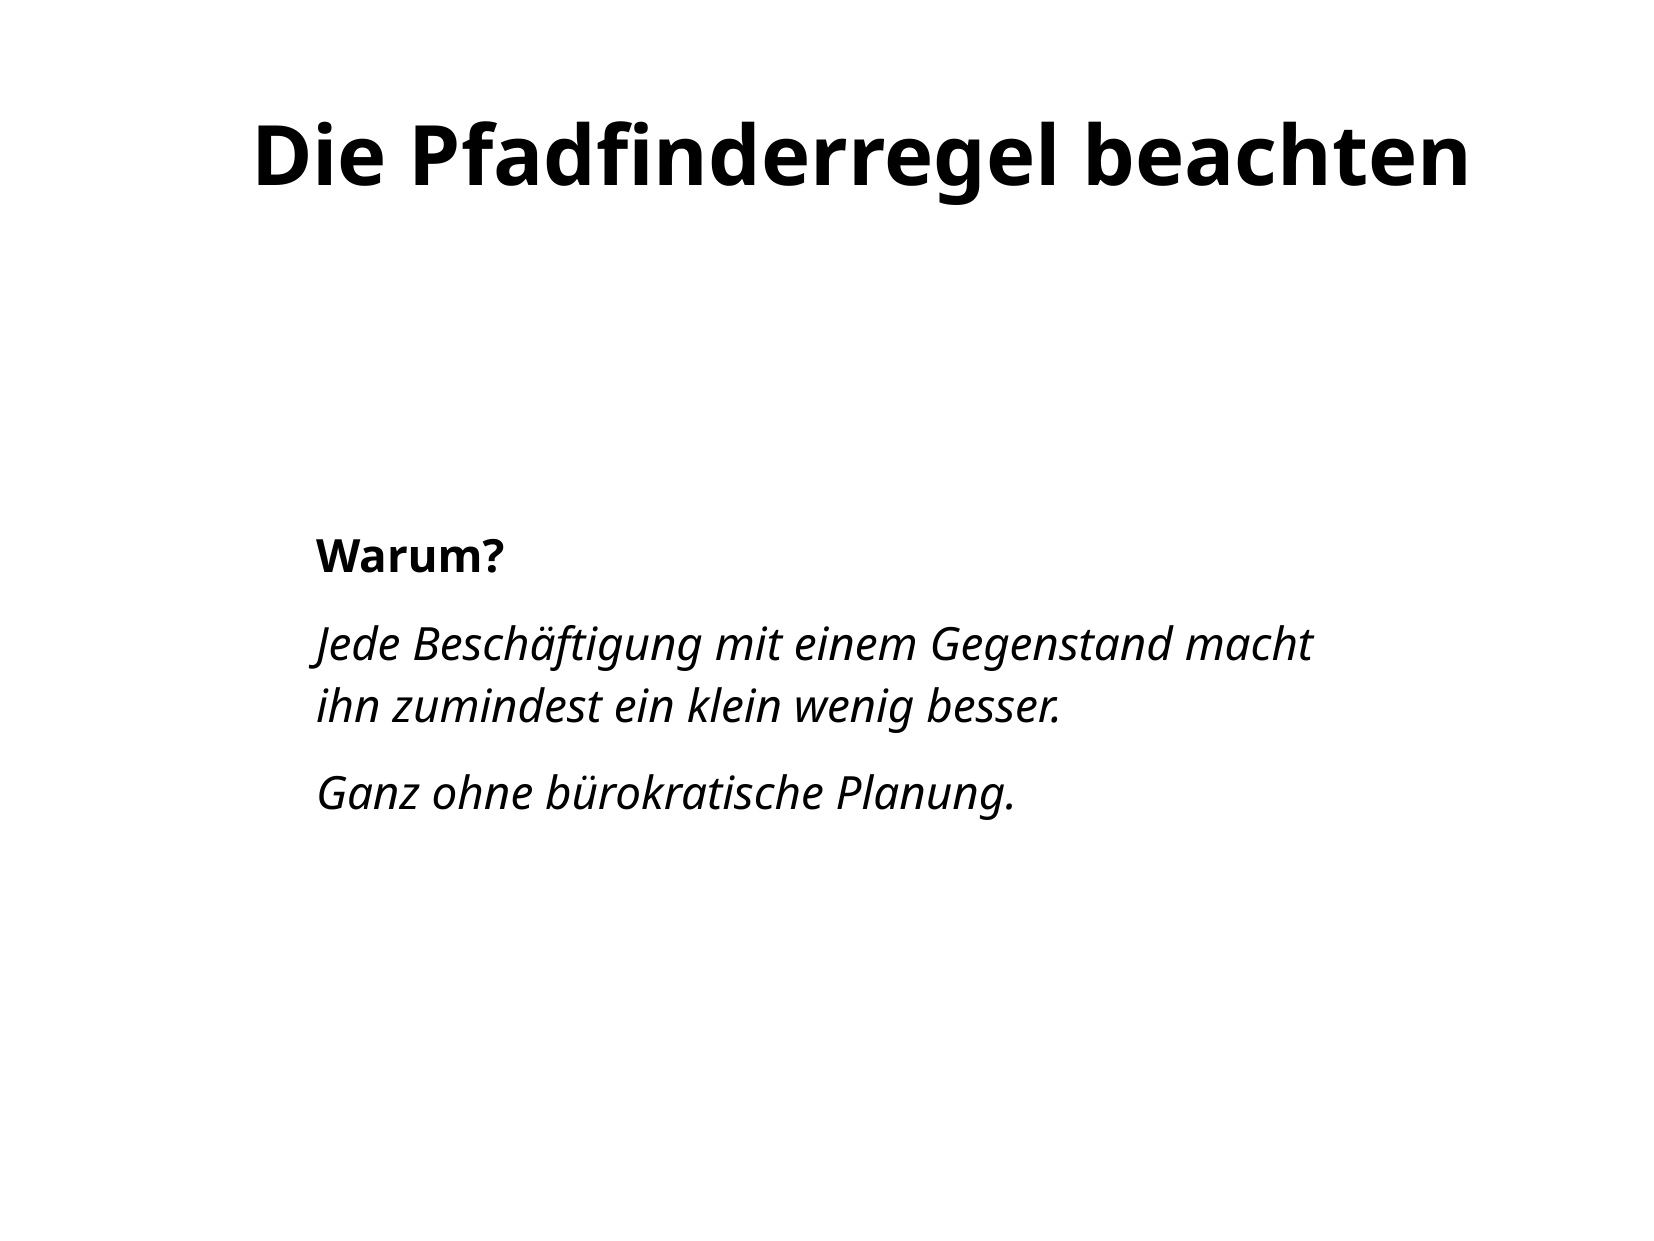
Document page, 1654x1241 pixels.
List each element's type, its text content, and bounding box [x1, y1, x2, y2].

text_box Warum? Jede Beschäftigung mit einem Gegenstand macht ihn zumindest ein klein wenig besser. Ganz ohne bürokratische Planung. [301, 516, 1376, 869]
title Die Pfadfinderregel beachten [82, 49, 1571, 257]
